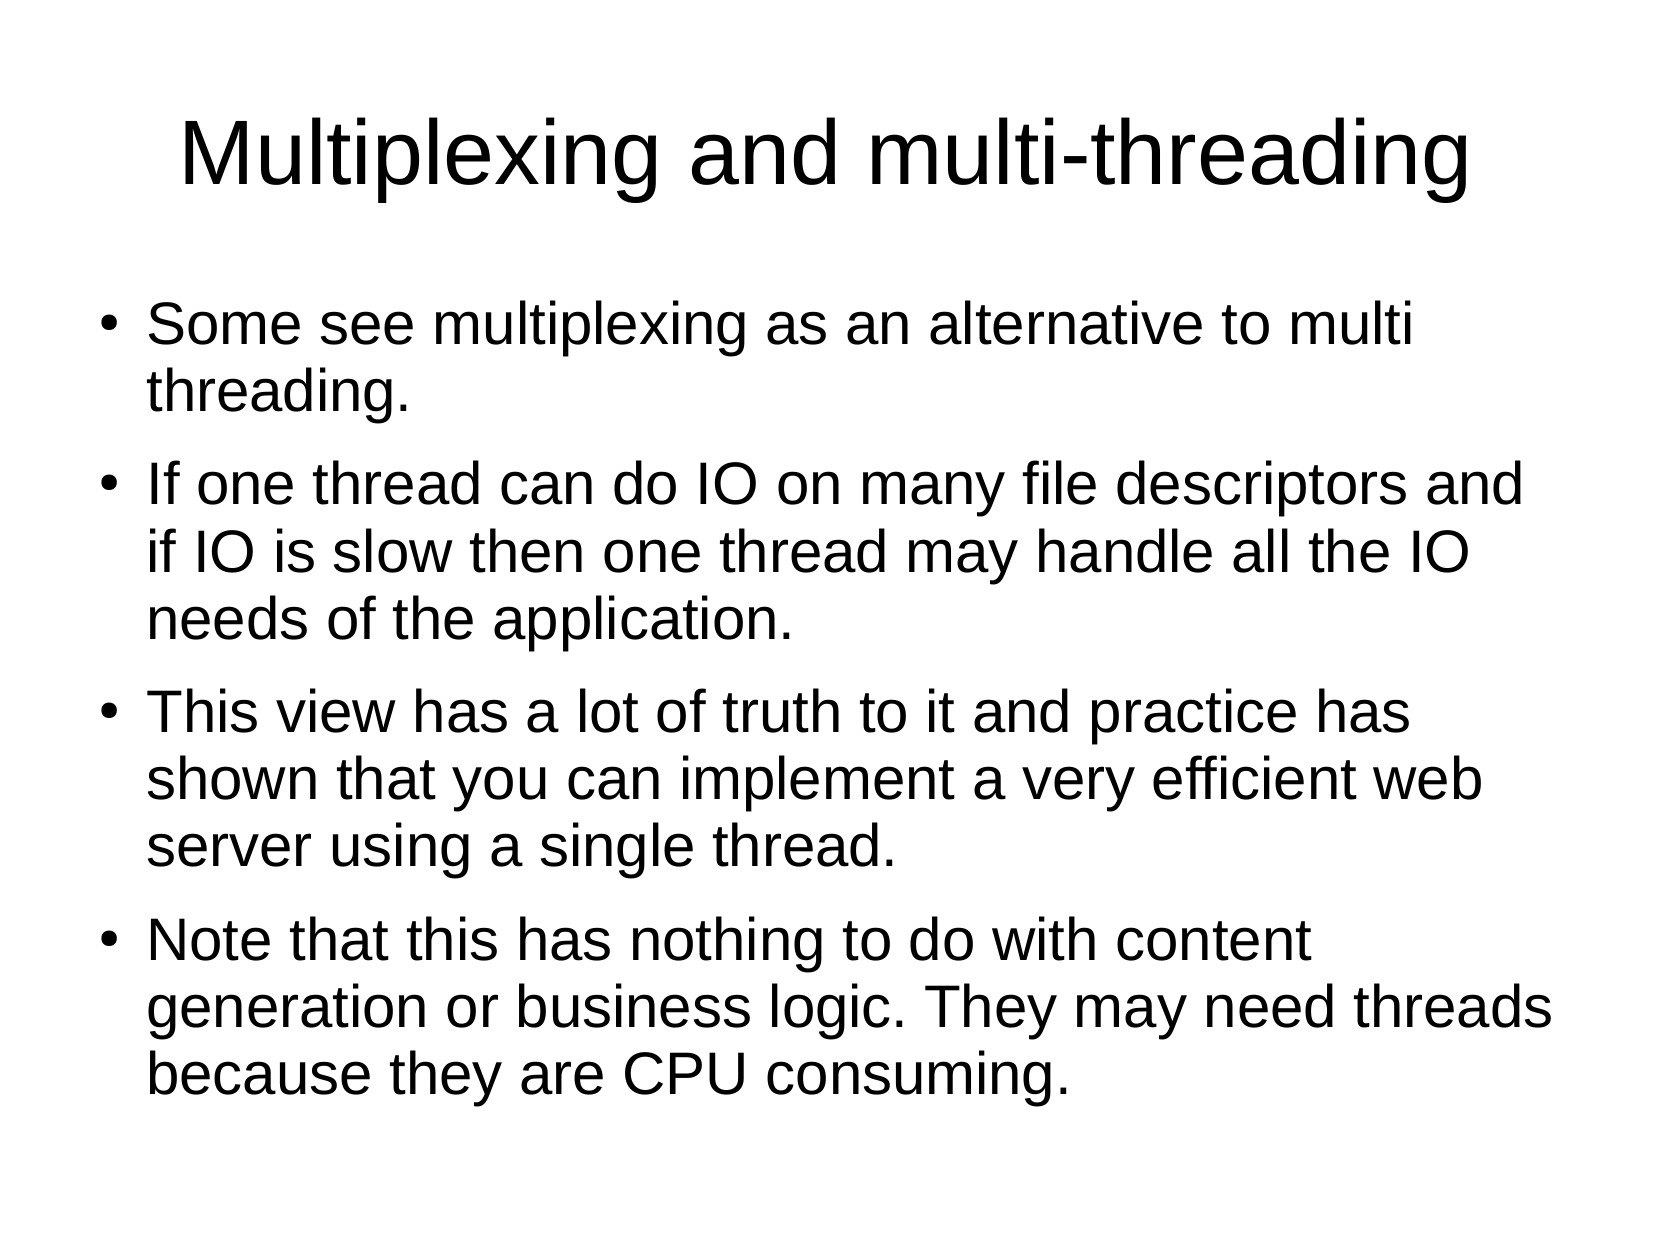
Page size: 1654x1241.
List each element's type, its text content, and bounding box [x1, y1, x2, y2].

list Some see multiplexing as an alternative to multi threading. If one thread can do IO on many file descriptors and if IO is slow then one thread may handle all the IO needs of the application. This view has a lot of truth to it and practice has shown that you can implement a very efficient web server using a single thread. Note that this has nothing to do with content generation or business logic. They may need threads because they are CPU consuming. [82, 290, 1571, 1109]
title Multiplexing and multi-threading [82, 49, 1571, 257]
